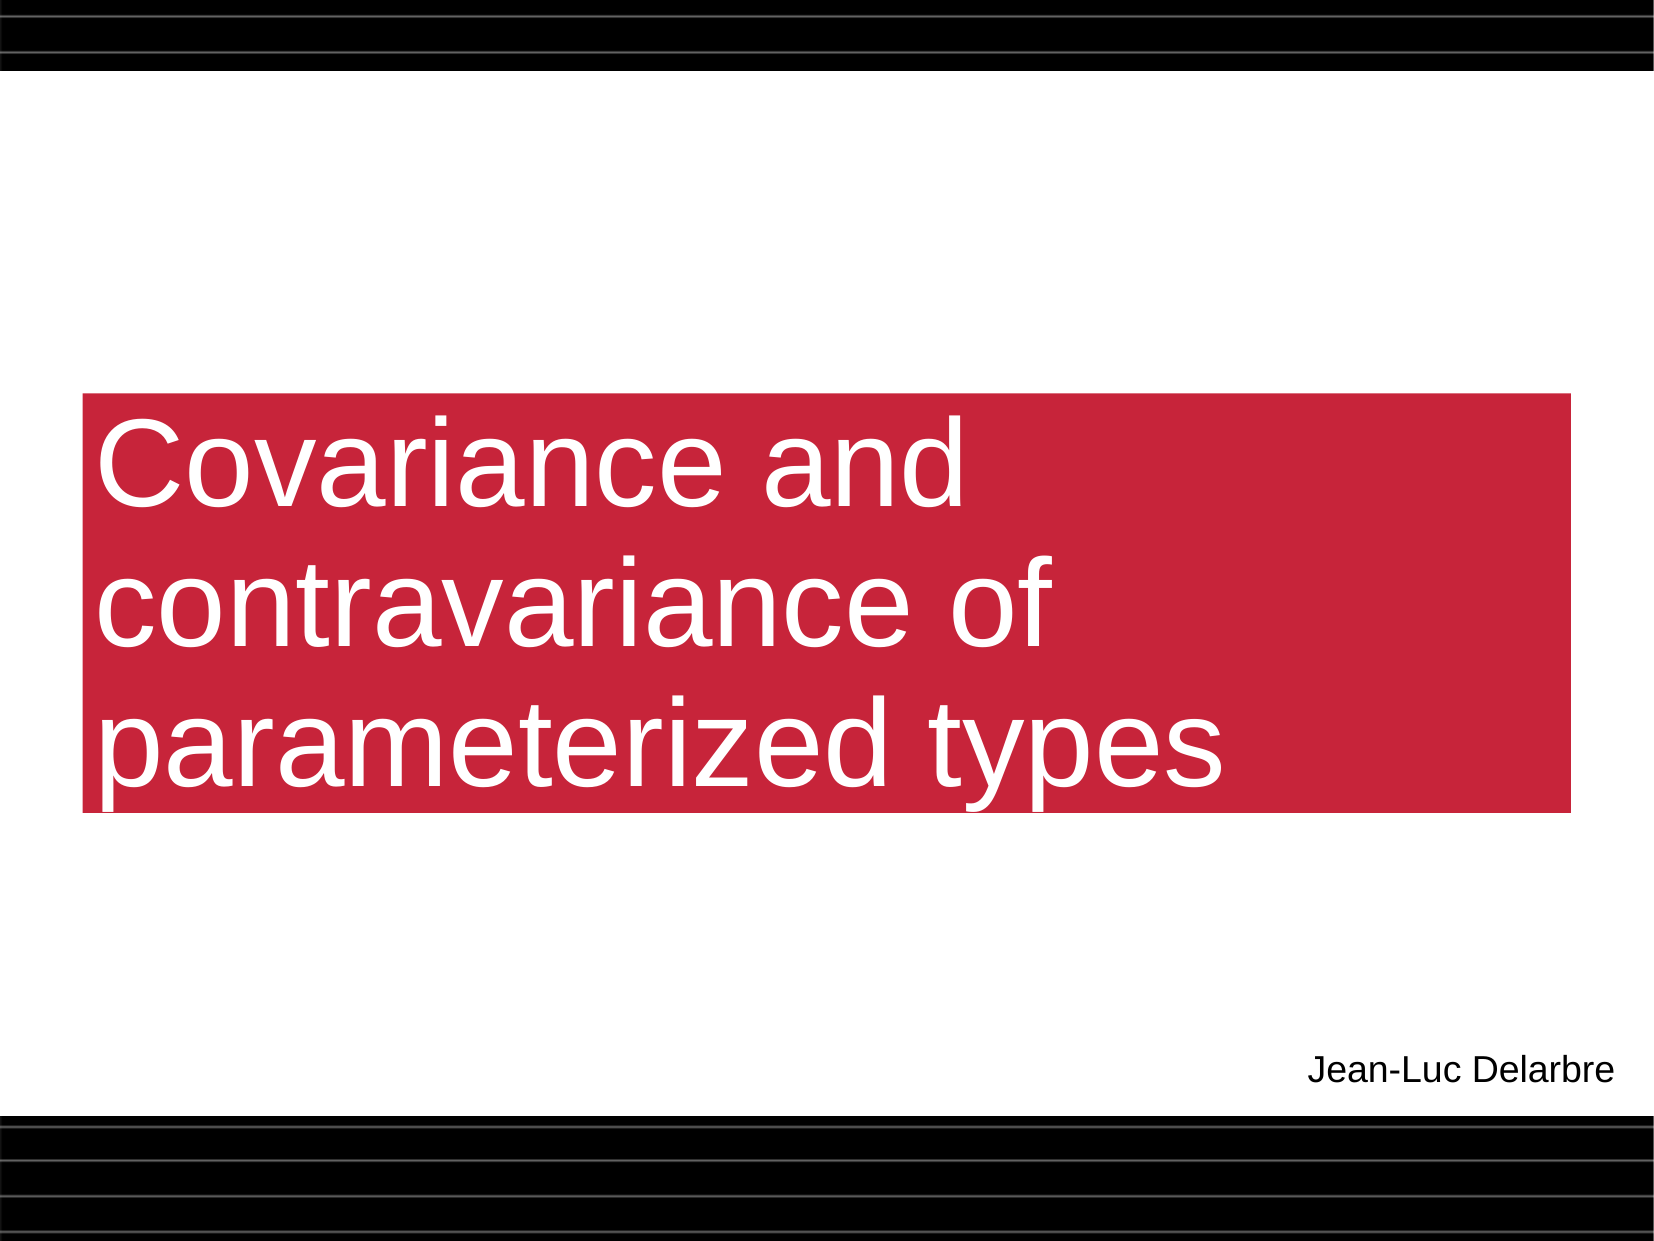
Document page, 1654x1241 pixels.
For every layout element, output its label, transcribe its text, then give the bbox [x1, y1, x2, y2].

text_box Jean-Luc Delarbre [1292, 1041, 1631, 1099]
picture [0, 1116, 1654, 1241]
picture [0, 0, 1654, 71]
title Covariance and contravariance of parameterized types [82, 393, 1571, 813]
